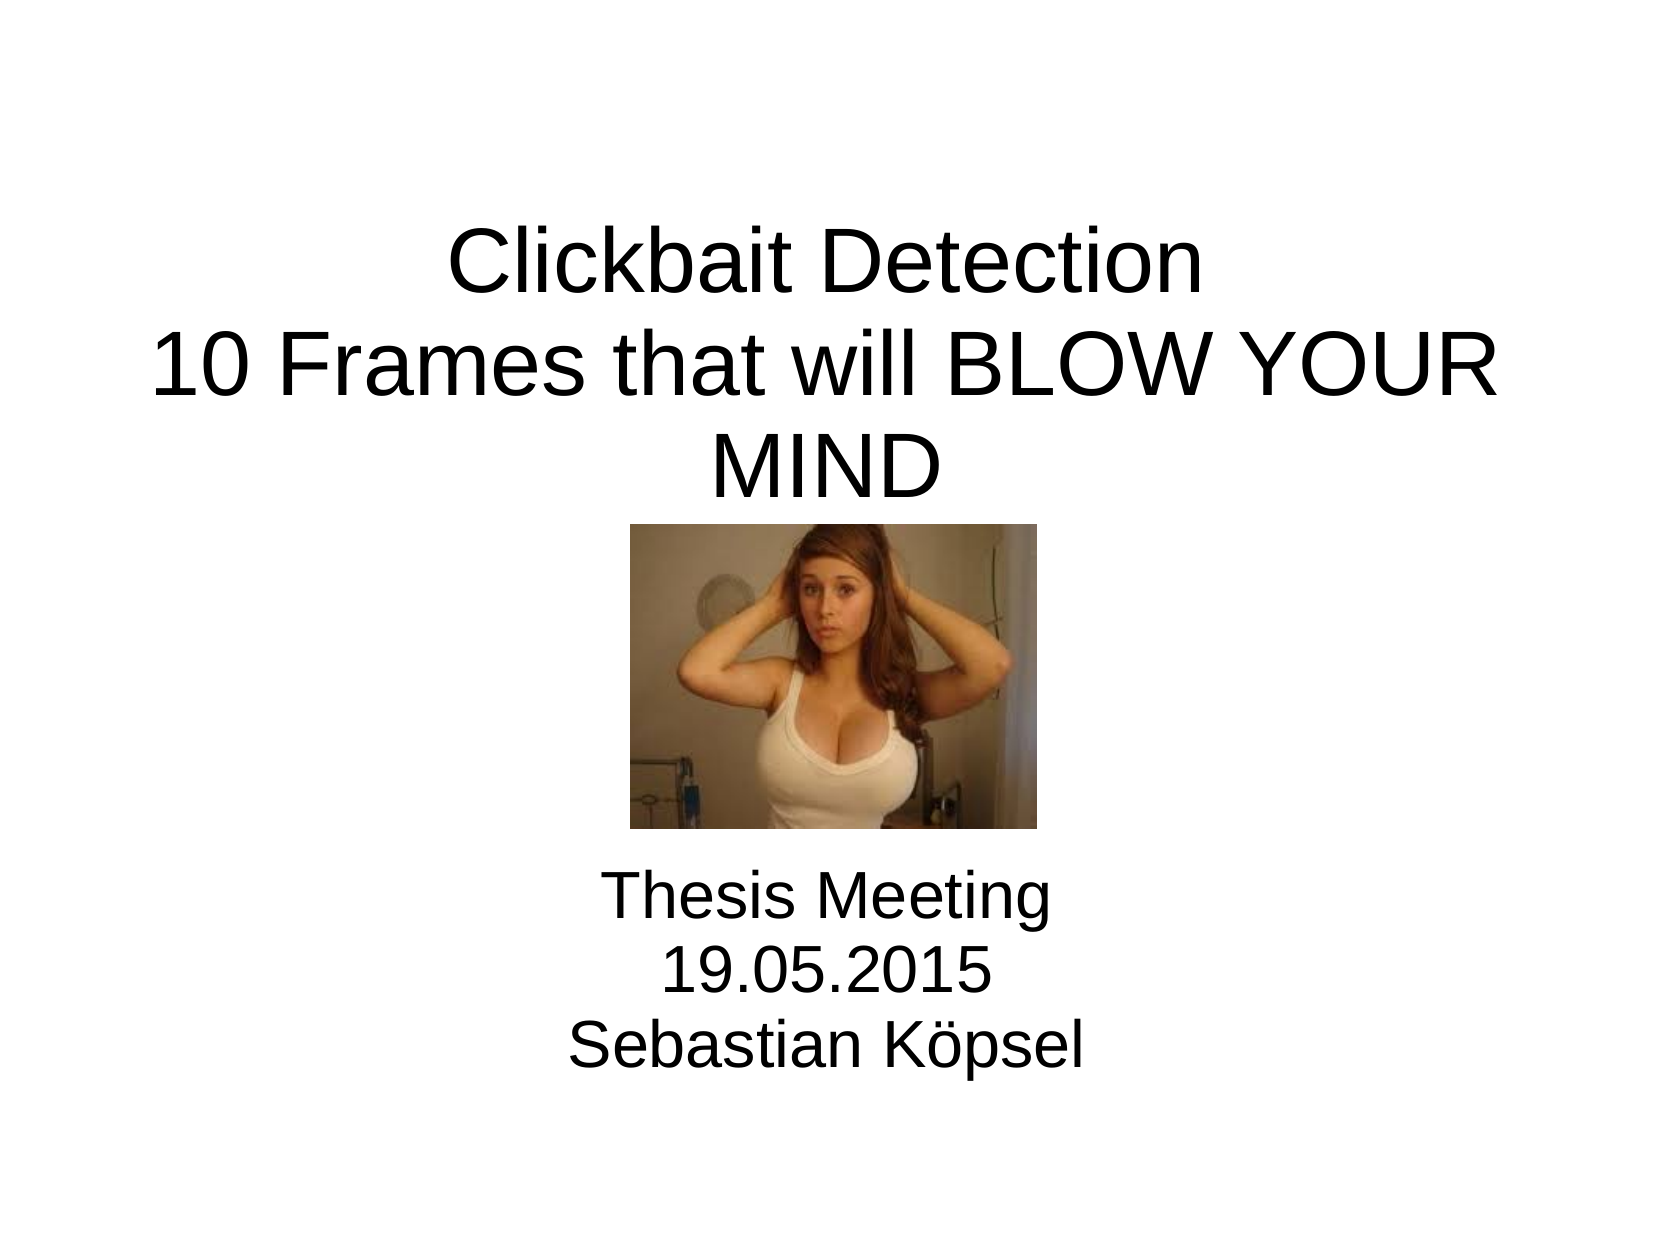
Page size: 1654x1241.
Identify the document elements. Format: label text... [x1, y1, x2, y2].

subtitle Thesis Meeting 19.05.2015 Sebastian Köpsel [82, 780, 1571, 1160]
picture [630, 524, 1037, 829]
title Clickbait Detection 10 Frames that will BLOW YOUR MIND [82, 81, 1571, 646]
